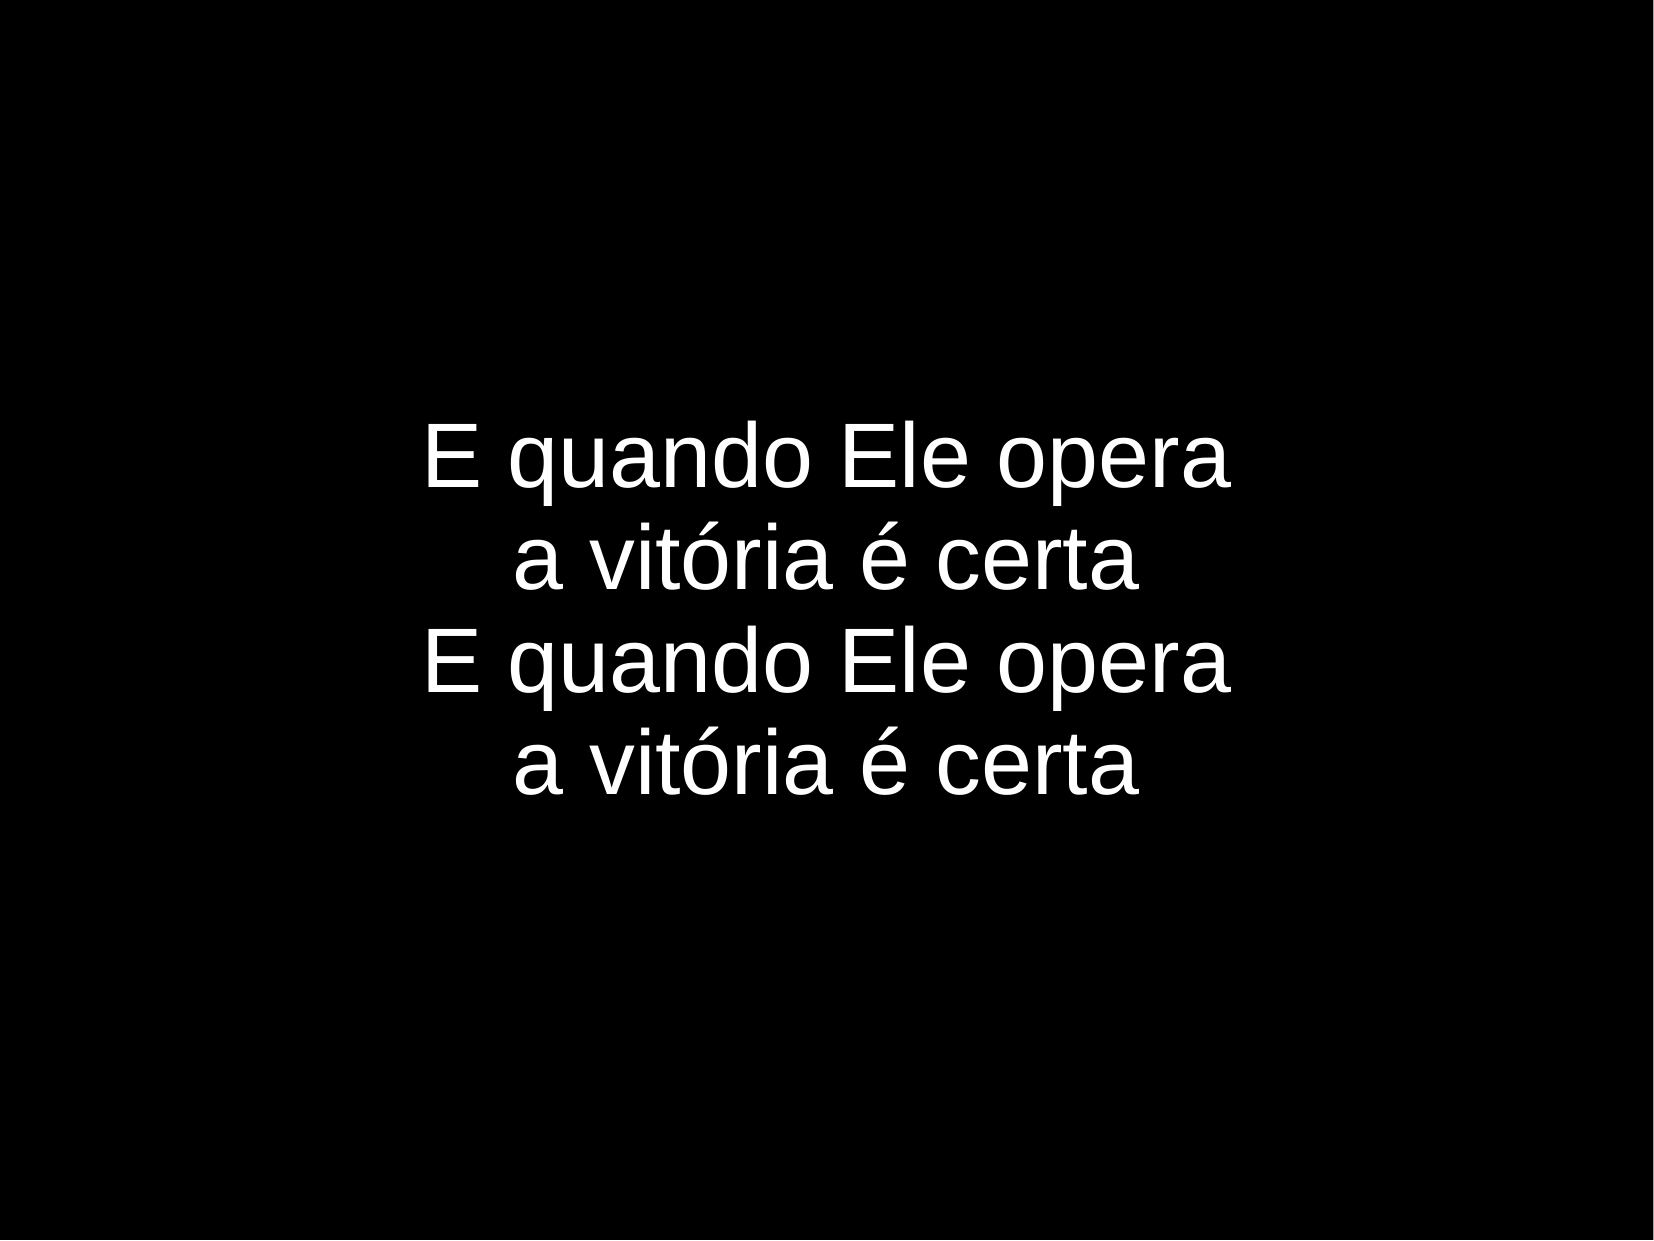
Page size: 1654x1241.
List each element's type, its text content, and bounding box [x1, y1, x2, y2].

subtitle E quando Ele opera a vitória é certa E quando Ele opera a vitória é certa [82, 49, 1571, 1170]
